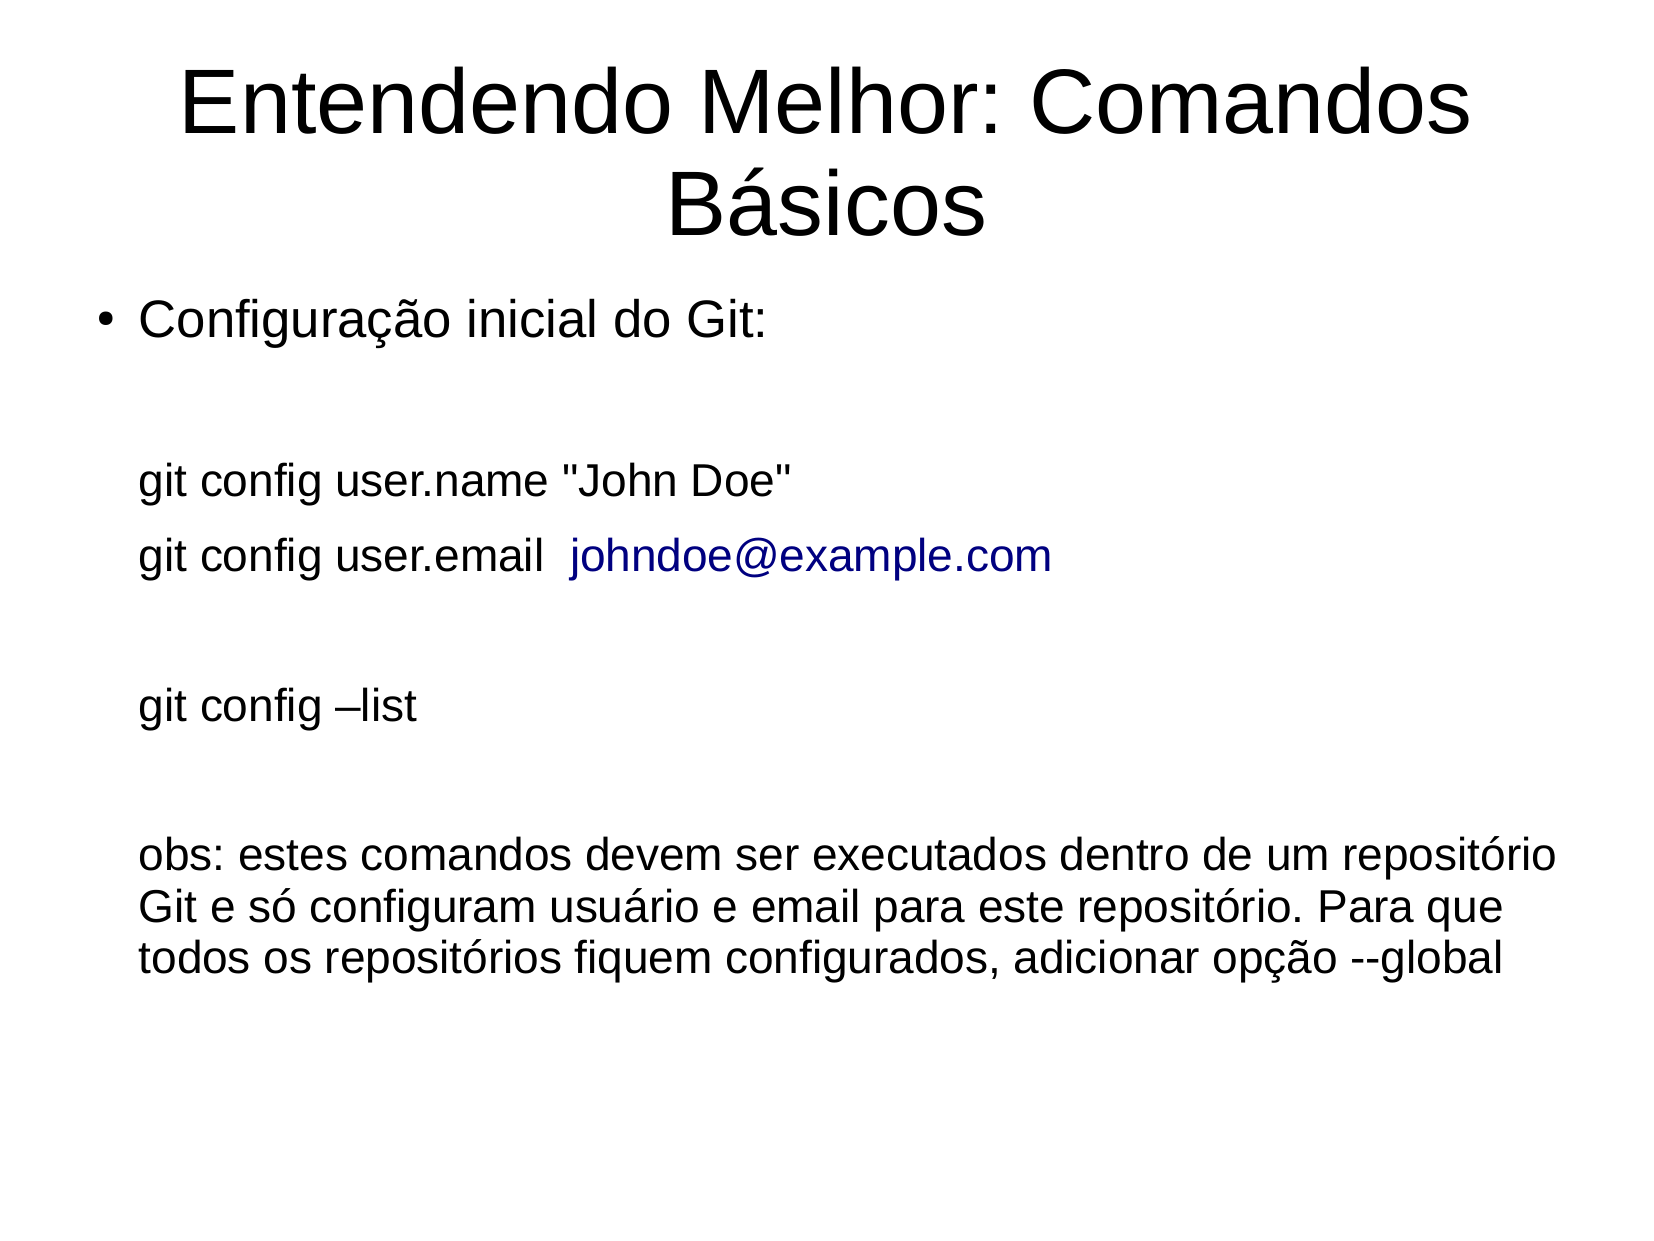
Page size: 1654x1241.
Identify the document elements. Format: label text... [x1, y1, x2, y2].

list Configuração inicial do Git: git config user.name "John Doe" git config user.email johndoe@example.com git config –list obs: estes comandos devem ser executados dentro de um repositório Git e só configuram usuário e email para este repositório. Para que todos os repositórios fiquem configurados, adicionar opção --global [82, 290, 1571, 1010]
title Entendendo Melhor: Comandos Básicos [82, 49, 1571, 257]
